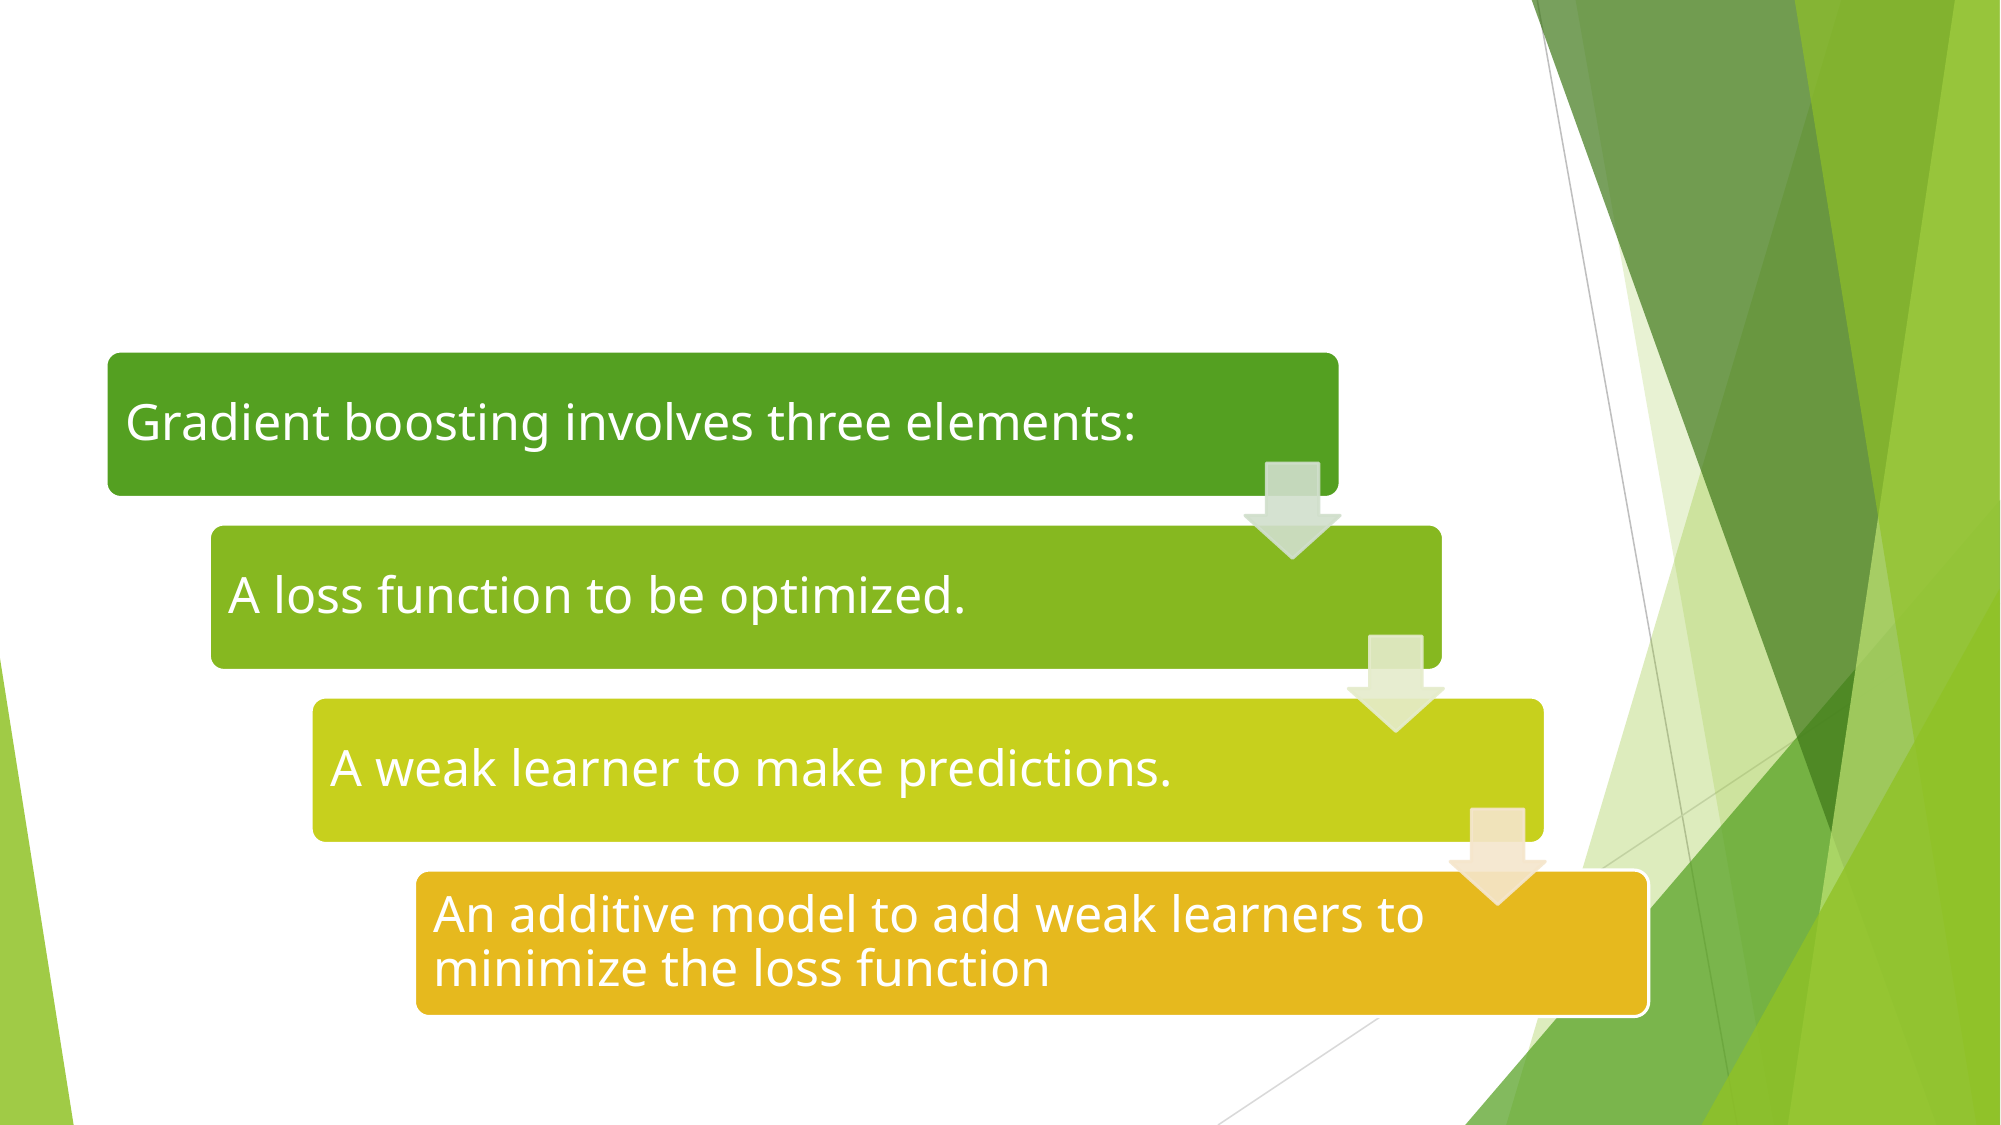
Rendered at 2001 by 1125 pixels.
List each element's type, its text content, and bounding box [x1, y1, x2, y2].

text_box [1450, 809, 1546, 905]
text_box A weak learner to make predictions. [311, 697, 1546, 844]
text_box [1244, 463, 1341, 559]
text_box An additive model to add weak learners to minimize the loss function [414, 870, 1649, 1017]
text_box Gradient boosting involves three elements: [105, 351, 1341, 498]
text_box [1348, 636, 1444, 732]
text_box A loss function to be optimized. [209, 523, 1444, 671]
